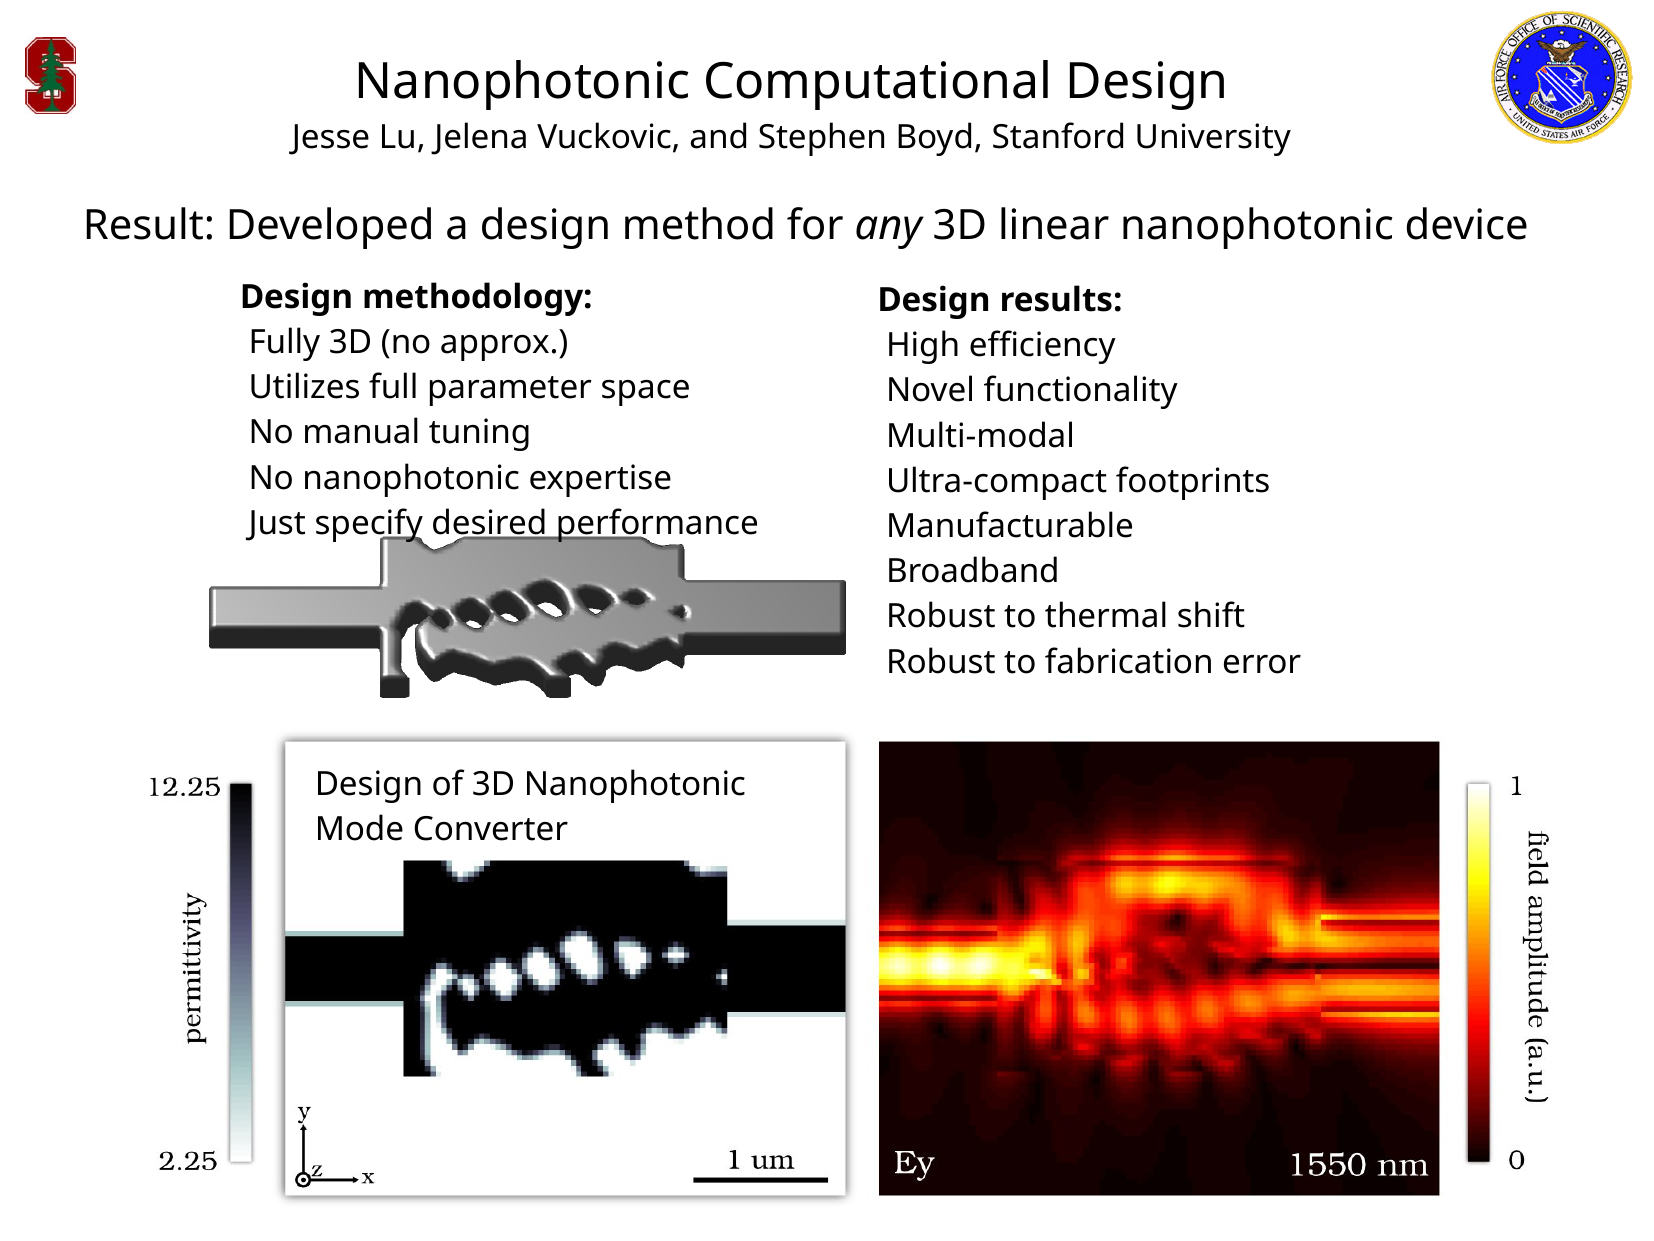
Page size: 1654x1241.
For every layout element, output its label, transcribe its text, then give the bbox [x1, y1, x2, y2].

picture [689, 526, 697, 532]
picture [1487, 7, 1637, 147]
picture [932, 657, 942, 671]
text_box Result: Developed a design method for any 3D linear nanophotonic device [68, 187, 1604, 255]
picture [263, 526, 272, 532]
picture [561, 526, 571, 532]
picture [336, 526, 346, 532]
text_box Design of 3D Nanophotonic Mode Converter [300, 752, 826, 848]
text_box Design methodology: Fully 3D (no approx.) Utilizes full parameter space No manual tuning No nanophotonic expertise Just specify desired performance [225, 265, 826, 526]
picture [531, 526, 541, 532]
picture [625, 526, 635, 532]
picture [25, 37, 76, 114]
text_box Design results: High efficiency Novel functionality Multi-modal Ultra-compact footprints Manufacturable Broadband Robust to thermal shift Robust to fabrication error [862, 268, 1351, 649]
picture [75, 299, 1613, 1238]
text_box Nanophotonic Computational Design Jesse Lu, Jelena Vuckovic, and Stephen Boyd, Stanford University [277, 37, 1388, 153]
picture [436, 526, 446, 532]
picture [892, 652, 901, 661]
